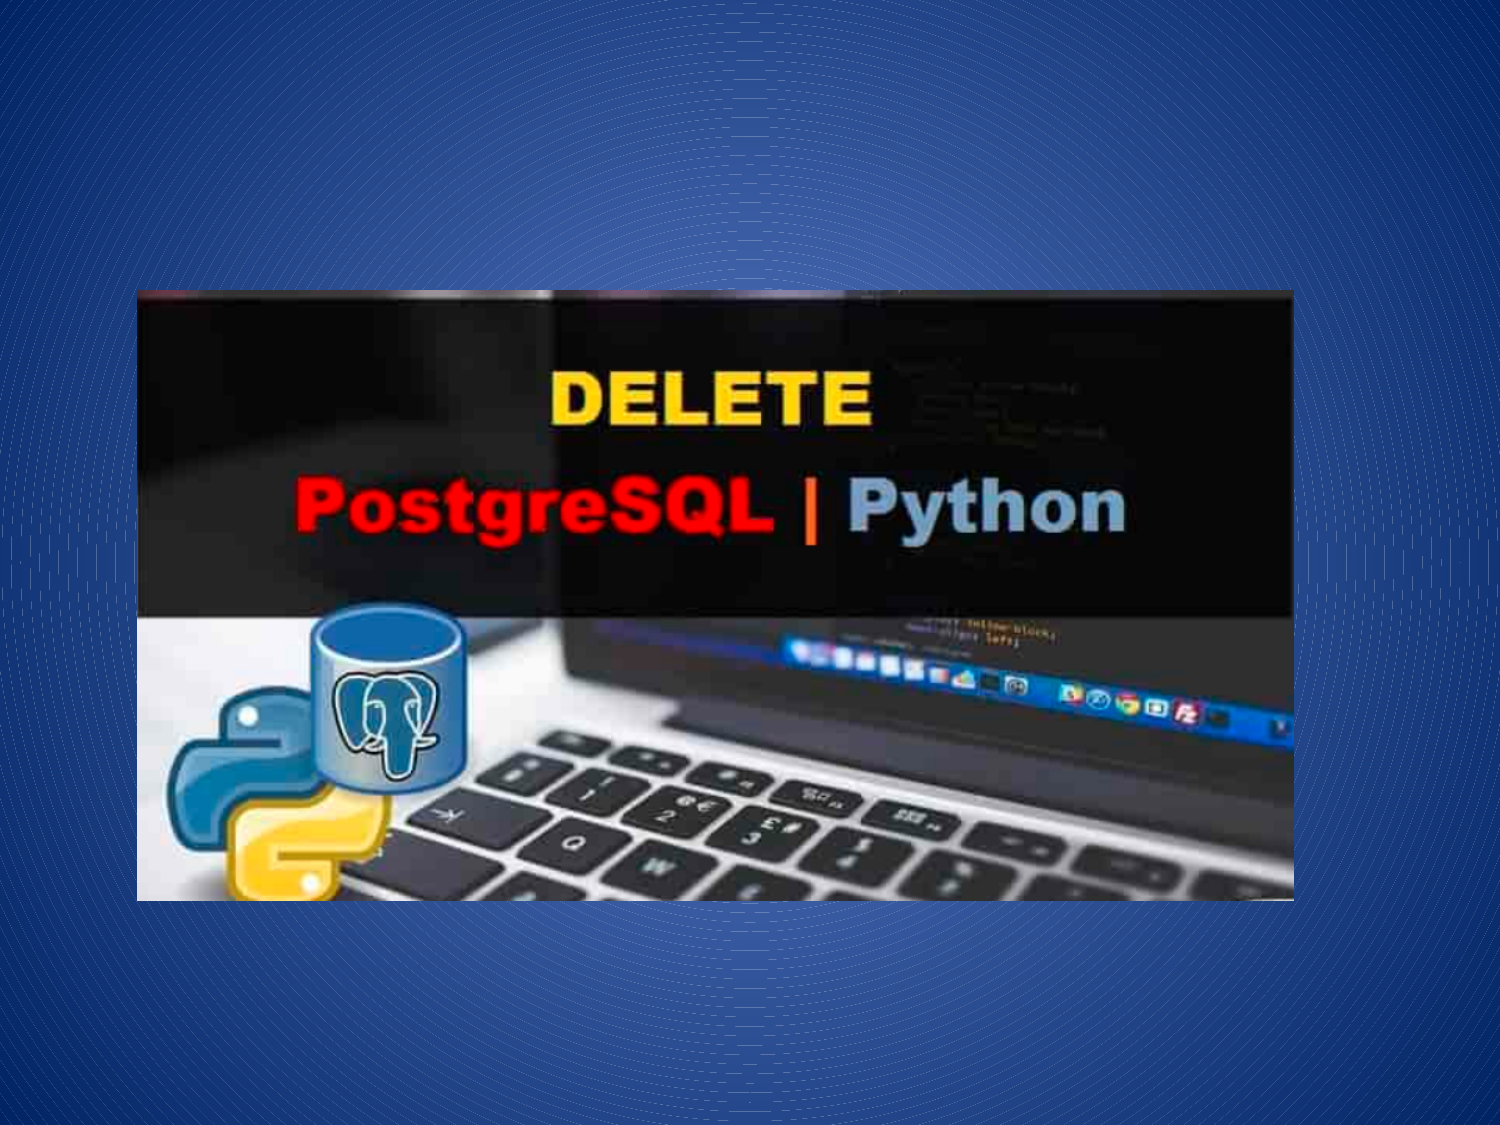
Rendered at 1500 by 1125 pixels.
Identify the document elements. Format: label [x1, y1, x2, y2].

picture [137, 290, 1294, 902]
